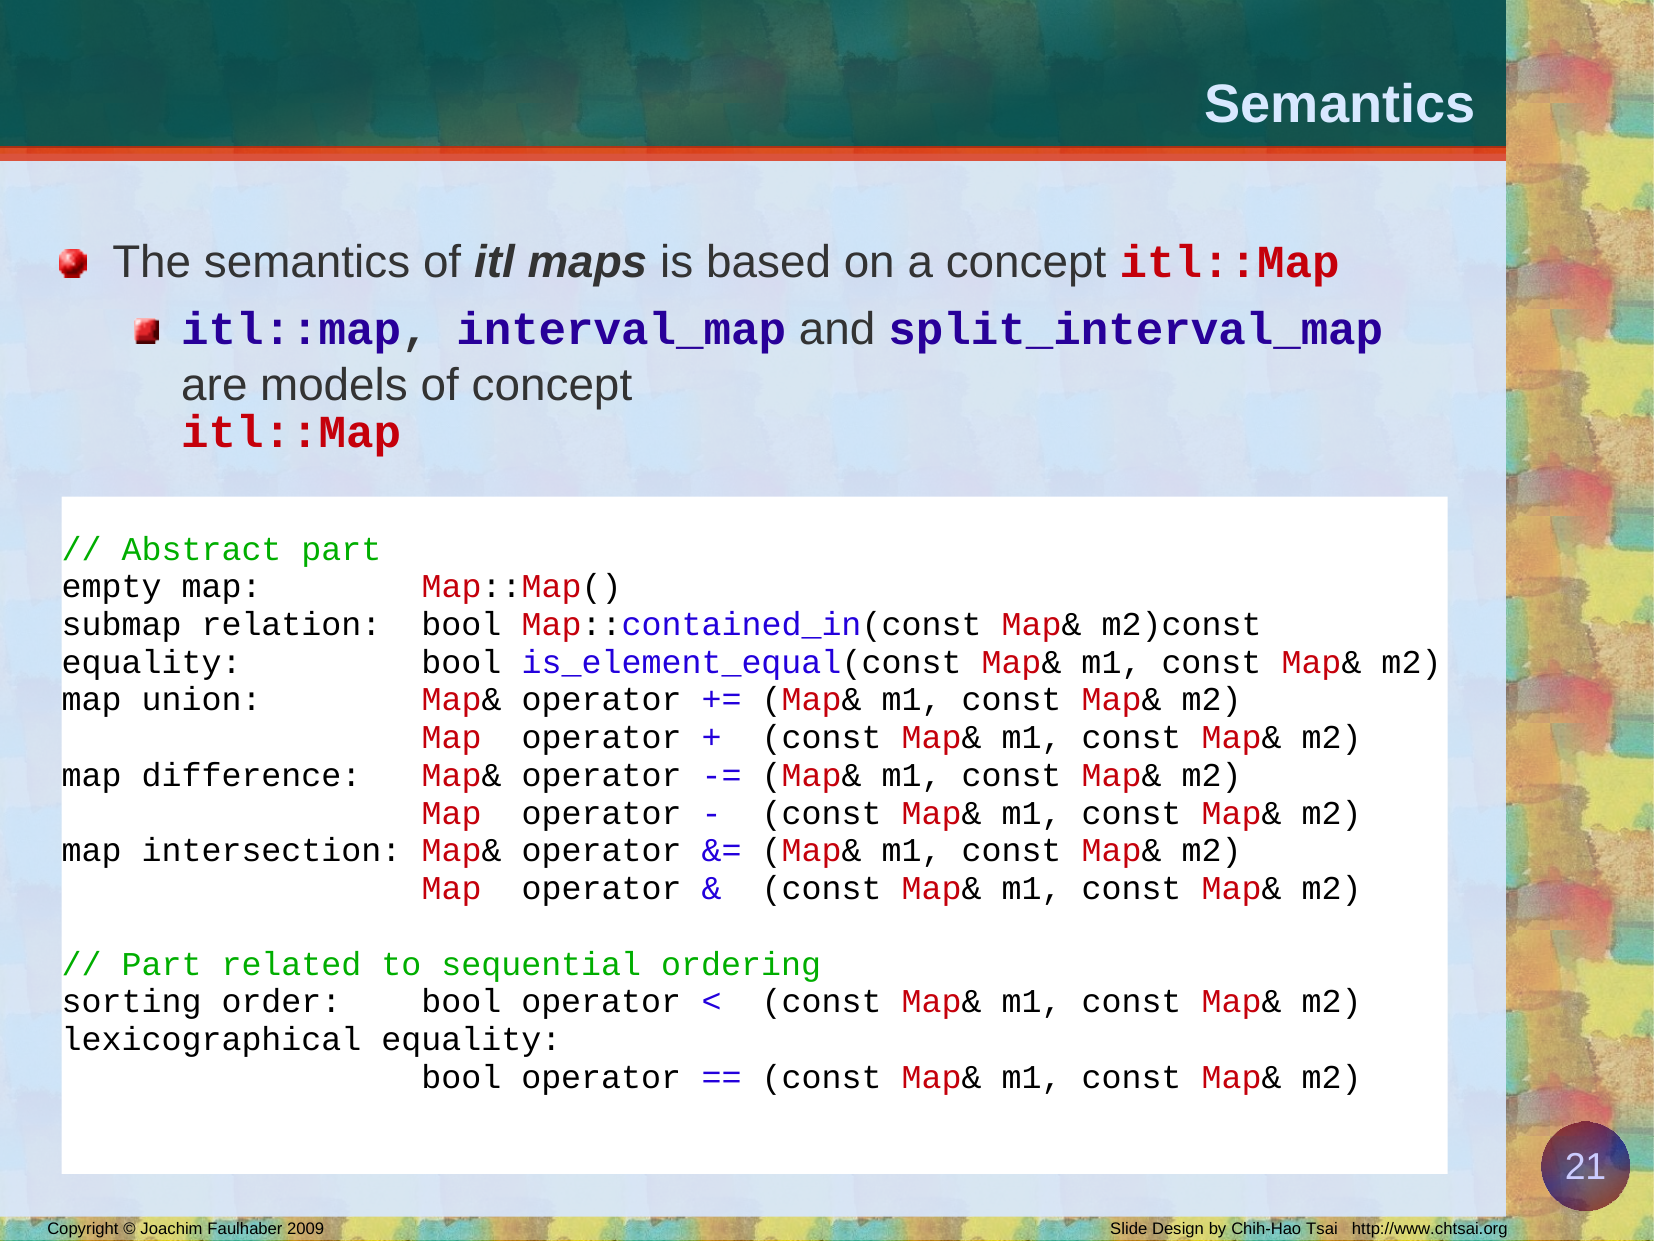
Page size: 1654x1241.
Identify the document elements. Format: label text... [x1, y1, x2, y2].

list The semantics of itl maps is based on a concept itl::Map itl::map, interval_map and split_interval_map are models of concept itl::Map [59, 236, 1418, 462]
text_box // Abstract part empty map: Map::Map() submap relation: bool Map::contained_in(const Map& m2)const equality: bool is_element_equal(const Map& m1, const Map& m2) map union: Map& operator += (Map& m1, const Map& m2) Map operator + (const Map& m1, const Map& m2) map difference: Map& operator -= (Map& m1, const Map& m2) Map operator - (const Map& m1, const Map& m2) map intersection: Map& operator &= (Map& m1, const Map& m2) Map operator & (const Map& m1, const Map& m2) // Part related to sequential ordering sorting order: bool operator < (const Map& m1, const Map& m2) lexicographical equality: bool operator == (const Map& m1, const Map& m2) [61, 496, 1448, 1164]
title Semantics [29, 59, 1477, 148]
